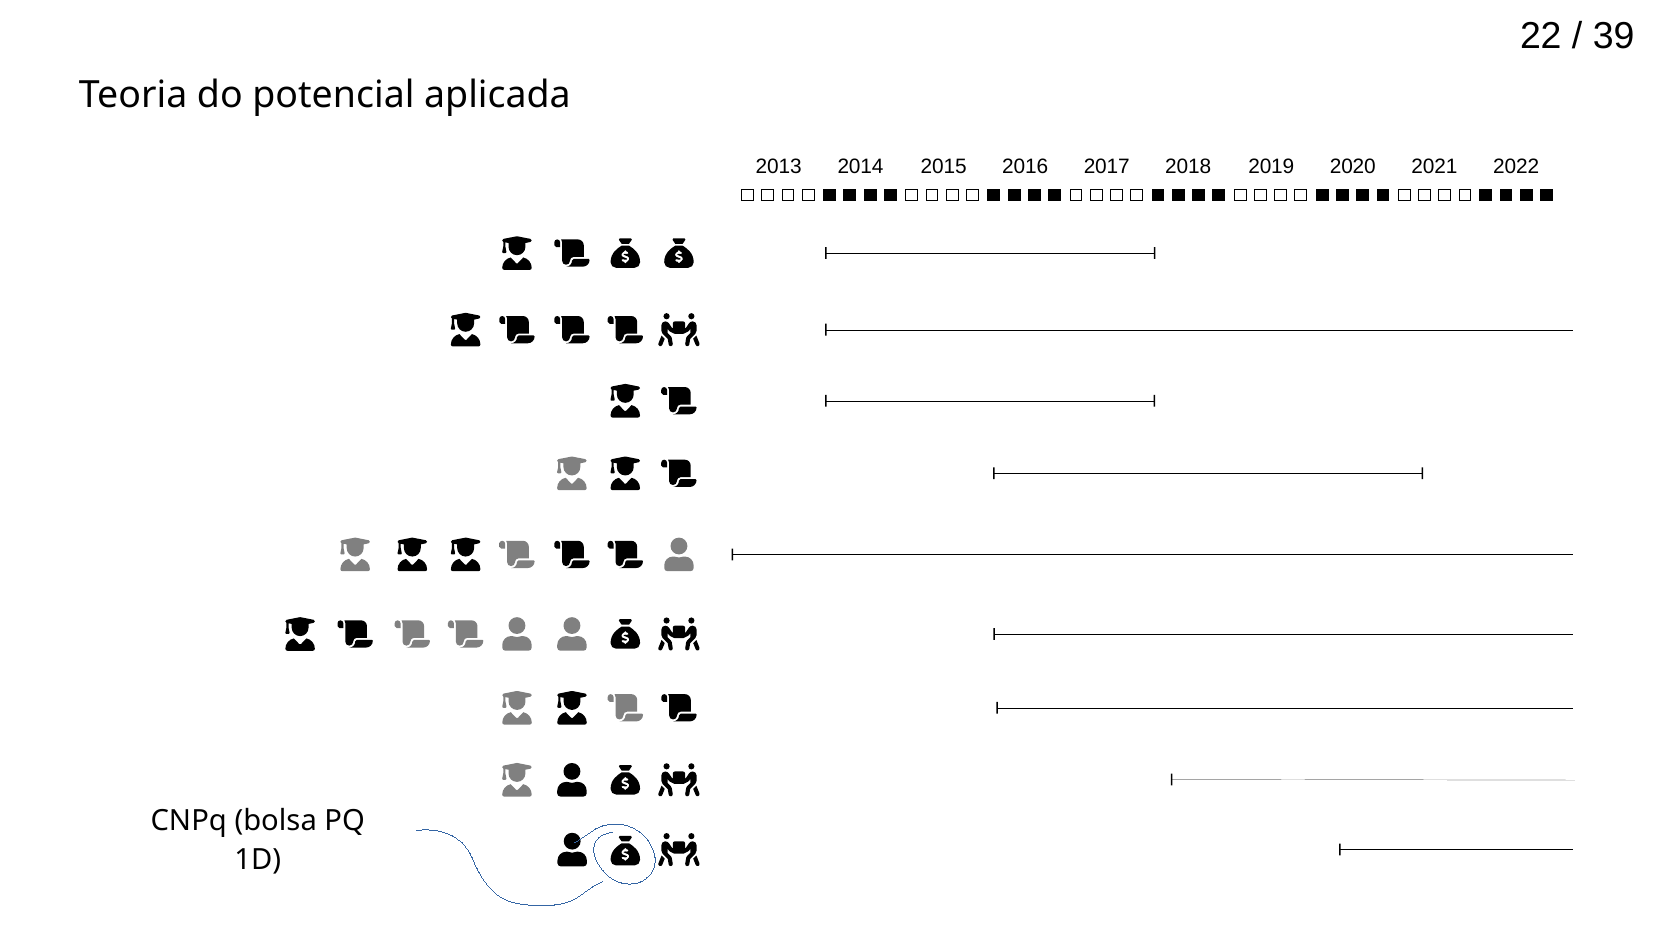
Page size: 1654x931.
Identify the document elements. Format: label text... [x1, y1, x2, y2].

picture [610, 619, 641, 649]
text_box [499, 532, 538, 575]
text_box [1336, 189, 1349, 201]
text_box [1008, 189, 1021, 201]
picture [554, 538, 590, 571]
picture [658, 617, 700, 651]
picture [502, 236, 532, 270]
text_box [884, 189, 897, 201]
text_box [1070, 189, 1082, 201]
picture [610, 456, 641, 491]
text_box 2014 [822, 147, 899, 186]
text_box [497, 611, 536, 654]
text_box [966, 189, 979, 201]
text_box [823, 189, 836, 201]
text_box [1192, 189, 1205, 201]
text_box [905, 189, 918, 201]
text_box 2018 [1150, 147, 1227, 186]
text_box [1048, 189, 1061, 201]
text_box [497, 685, 536, 728]
picture [557, 762, 587, 797]
text_box [946, 189, 959, 201]
picture [554, 313, 590, 346]
picture [450, 312, 481, 347]
text_box [802, 189, 815, 201]
text_box [761, 189, 774, 201]
text_box [1438, 189, 1451, 201]
picture [661, 692, 697, 724]
text_box [782, 189, 794, 201]
text_box [1398, 189, 1411, 201]
picture [450, 537, 481, 572]
picture [610, 765, 641, 795]
text_box [1294, 189, 1307, 201]
picture [557, 690, 587, 725]
picture [554, 237, 590, 269]
text_box [550, 450, 589, 493]
picture [661, 385, 697, 417]
text_box [1540, 189, 1553, 201]
text_box [1418, 189, 1431, 201]
picture [610, 835, 641, 866]
text_box [1459, 189, 1471, 201]
text_box [393, 611, 432, 654]
picture [664, 238, 694, 268]
text_box [606, 685, 644, 728]
text_box [987, 189, 1000, 201]
text_box 2017 [1068, 147, 1145, 186]
picture [607, 538, 644, 571]
picture [658, 833, 700, 867]
text_box [333, 532, 372, 575]
text_box [446, 611, 485, 654]
text_box [1090, 189, 1103, 201]
picture [397, 537, 428, 572]
text_box [1520, 189, 1533, 201]
text_box 2019 [1233, 147, 1310, 186]
text_box <number> / 39 [1375, 0, 1654, 71]
picture [499, 313, 535, 346]
text_box [864, 189, 877, 201]
text_box [843, 189, 856, 201]
picture [610, 238, 641, 268]
text_box 2016 [987, 147, 1064, 186]
text_box [1274, 189, 1287, 201]
text_box [1316, 189, 1329, 201]
text_box [659, 534, 698, 577]
text_box [1172, 189, 1185, 201]
text_box 2021 [1396, 147, 1473, 186]
picture [658, 763, 700, 797]
text_box [1500, 189, 1512, 201]
text_box [1028, 189, 1041, 201]
text_box [926, 189, 938, 201]
picture [337, 618, 373, 650]
text_box [497, 758, 536, 801]
text_box [1254, 189, 1267, 201]
text_box [1212, 189, 1225, 201]
text_box 2020 [1315, 147, 1391, 186]
picture [285, 617, 315, 651]
text_box CNPq (bolsa PQ 1D) [135, 814, 414, 863]
text_box [1356, 189, 1369, 201]
text_box Teoria do potencial aplicada [12, 30, 639, 157]
text_box [552, 611, 591, 654]
picture [661, 457, 697, 489]
text_box [1152, 189, 1164, 201]
text_box [1377, 189, 1389, 201]
picture [658, 313, 700, 347]
text_box [1234, 189, 1247, 201]
picture [557, 832, 587, 867]
text_box 2013 [740, 147, 817, 186]
text_box [1130, 189, 1143, 201]
text_box [741, 189, 754, 201]
picture [607, 313, 644, 346]
picture [610, 383, 641, 418]
text_box [1479, 189, 1492, 201]
text_box 2022 [1478, 147, 1555, 186]
text_box [1110, 189, 1123, 201]
text_box 2015 [905, 147, 982, 186]
